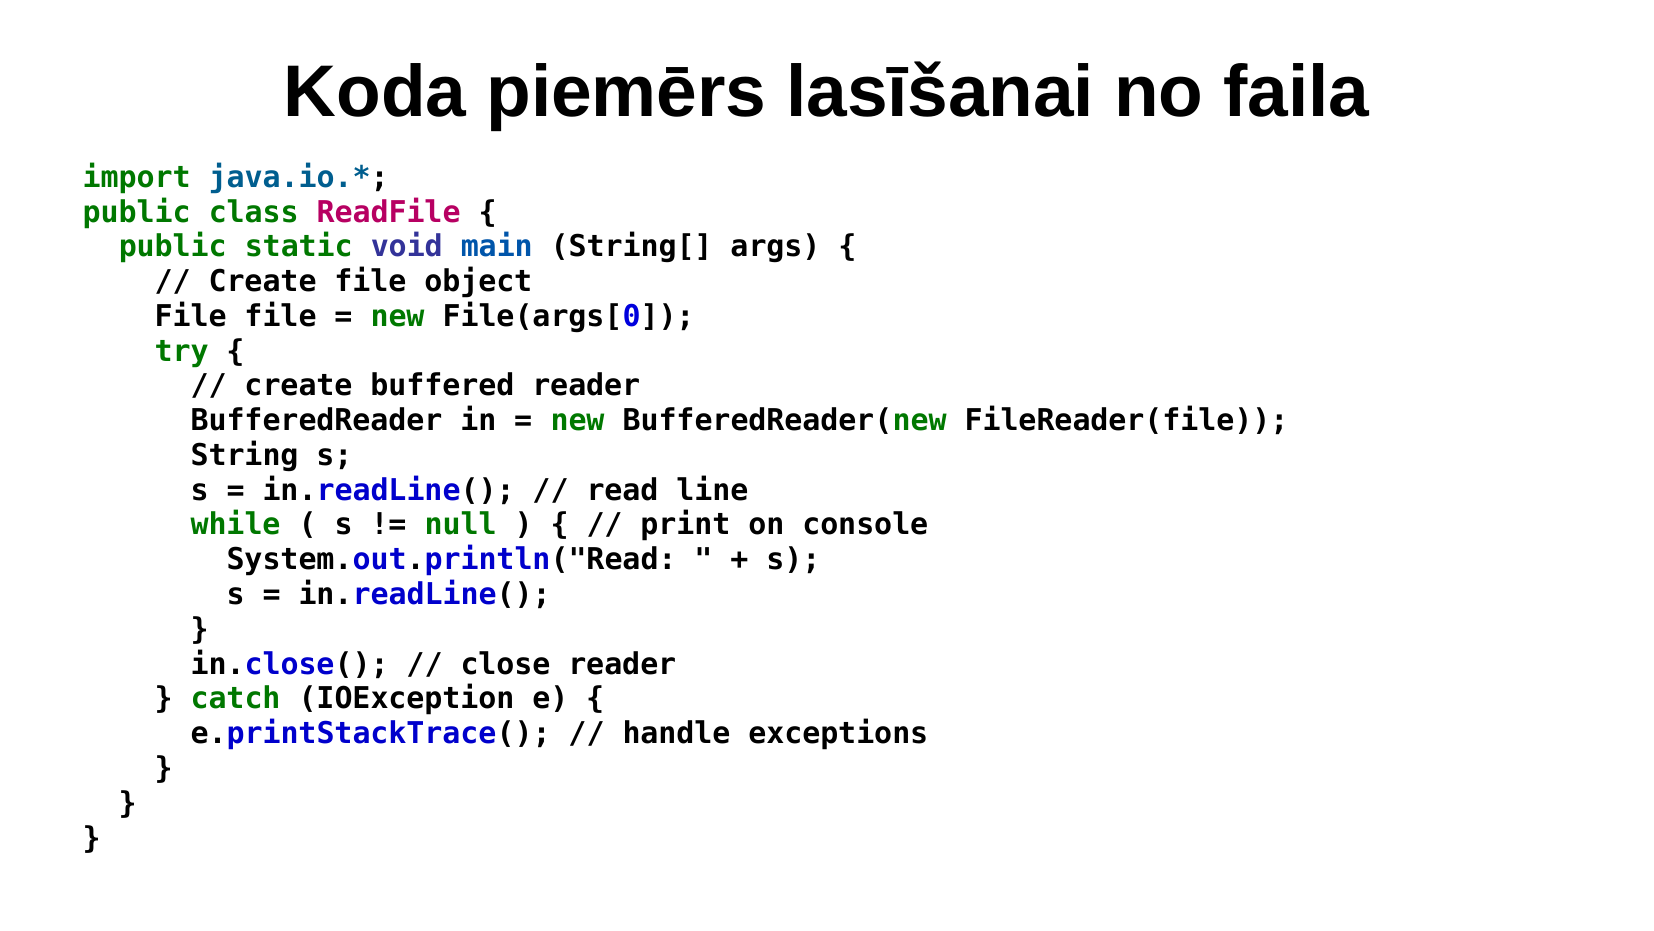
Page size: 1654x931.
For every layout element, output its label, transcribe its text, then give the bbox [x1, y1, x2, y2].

title Koda piemērs lasīšanai no faila [82, 37, 1571, 147]
list import java.io.*; public class ReadFile { public static void main (String[] args) { // Create file object File file = new File(args[0]); try { // create buffered reader BufferedReader in = new BufferedReader(new FileReader(file)); String s; s = in.readLine(); // read line while ( s != null ) { // print on console System.out.println("Read: " + s); s = in.readLine(); } in.close(); // close reader } catch (IOException e) { e.printStackTrace(); // handle exceptions } } } [82, 159, 1642, 895]
